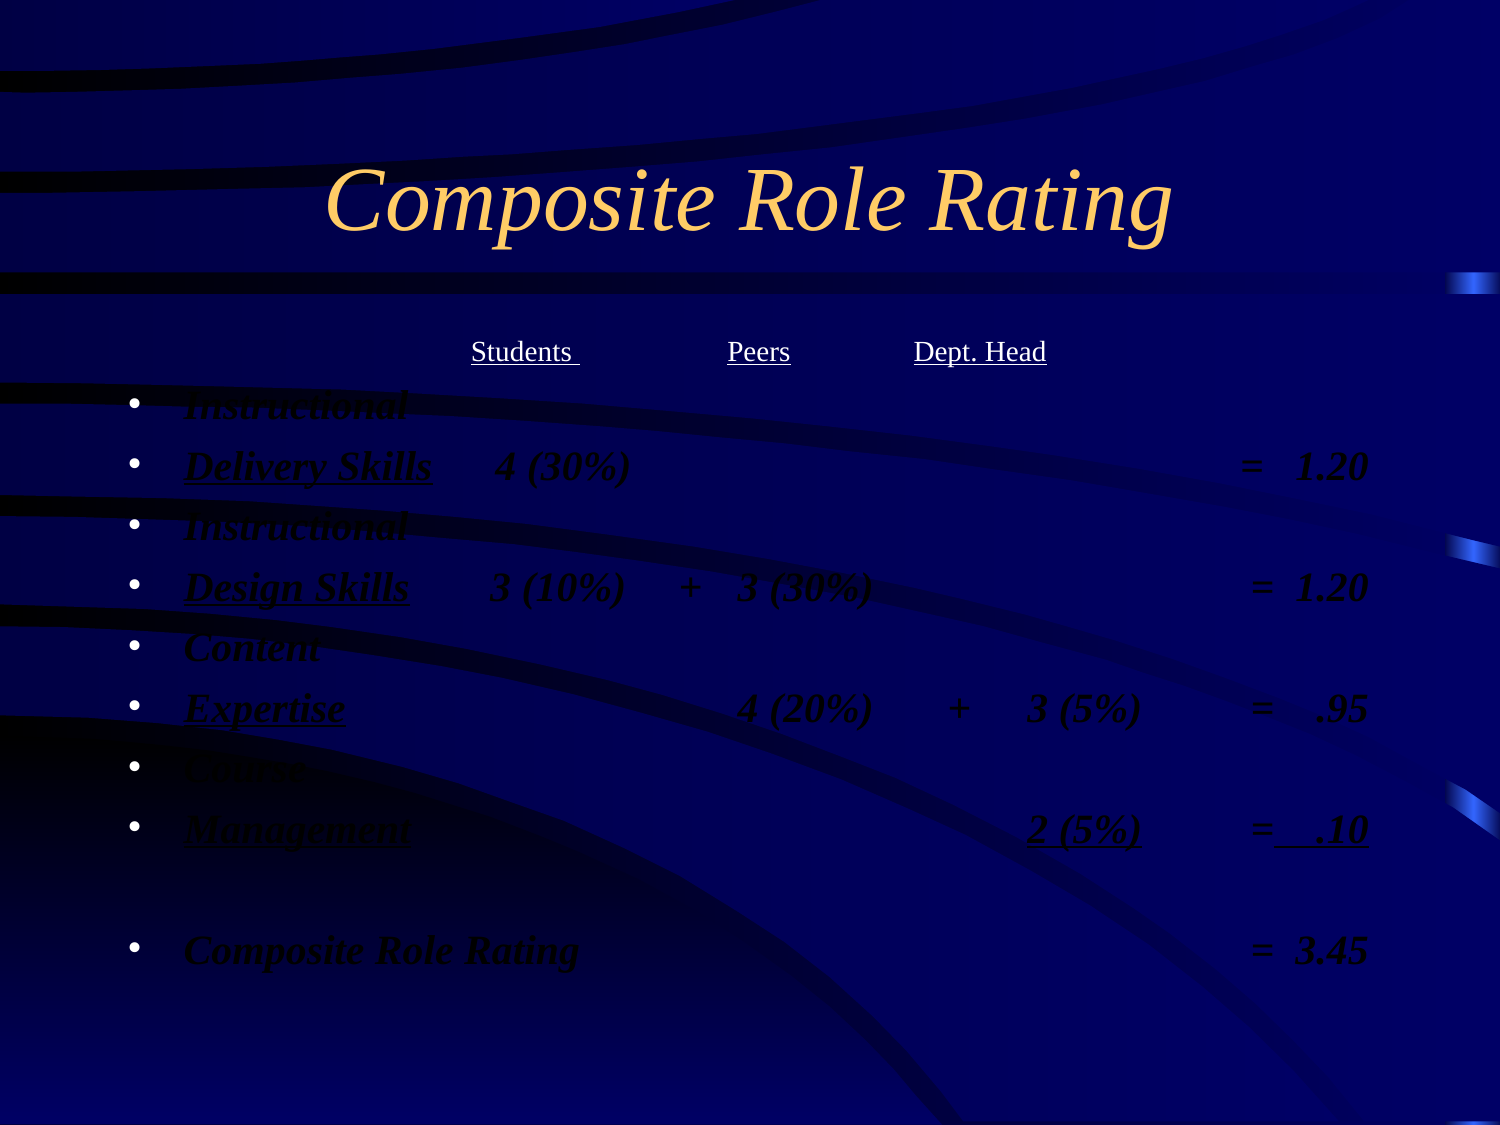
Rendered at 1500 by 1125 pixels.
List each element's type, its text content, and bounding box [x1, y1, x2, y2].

title Composite Role Rating [112, 99, 1388, 288]
list Students Peers Dept. Head Instructional Delivery Skills 4 (30%) = 1.20 Instructional Design Skills 3 (10%) + 3 (30%) = 1.20 Content Expertise 4 (20%) + 3 (5%) = .95 Course Management 2 (5%) = .10 Composite Role Rating = 3.45 [112, 324, 1388, 1000]
